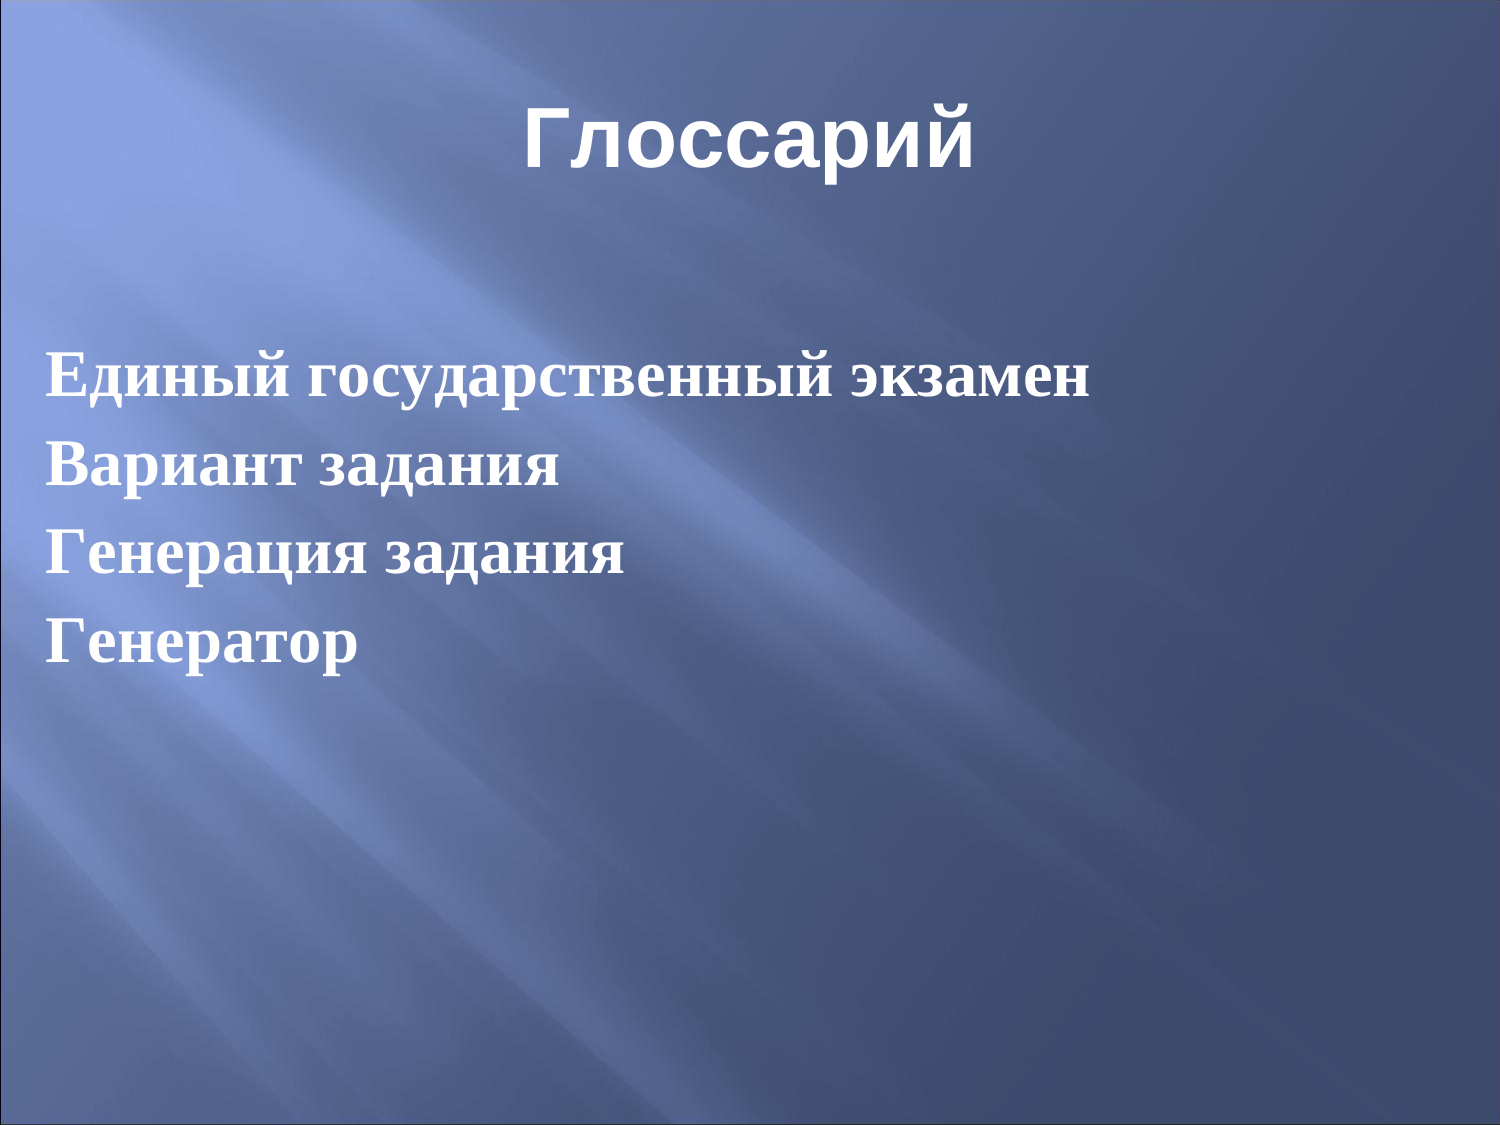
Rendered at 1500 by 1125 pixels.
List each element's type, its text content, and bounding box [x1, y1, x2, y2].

list Единый государственный экзамен Вариант задания Генерация задания Генератор [29, 324, 1426, 975]
picture [0, 0, 1500, 1125]
title Глоссарий [75, 28, 1425, 249]
